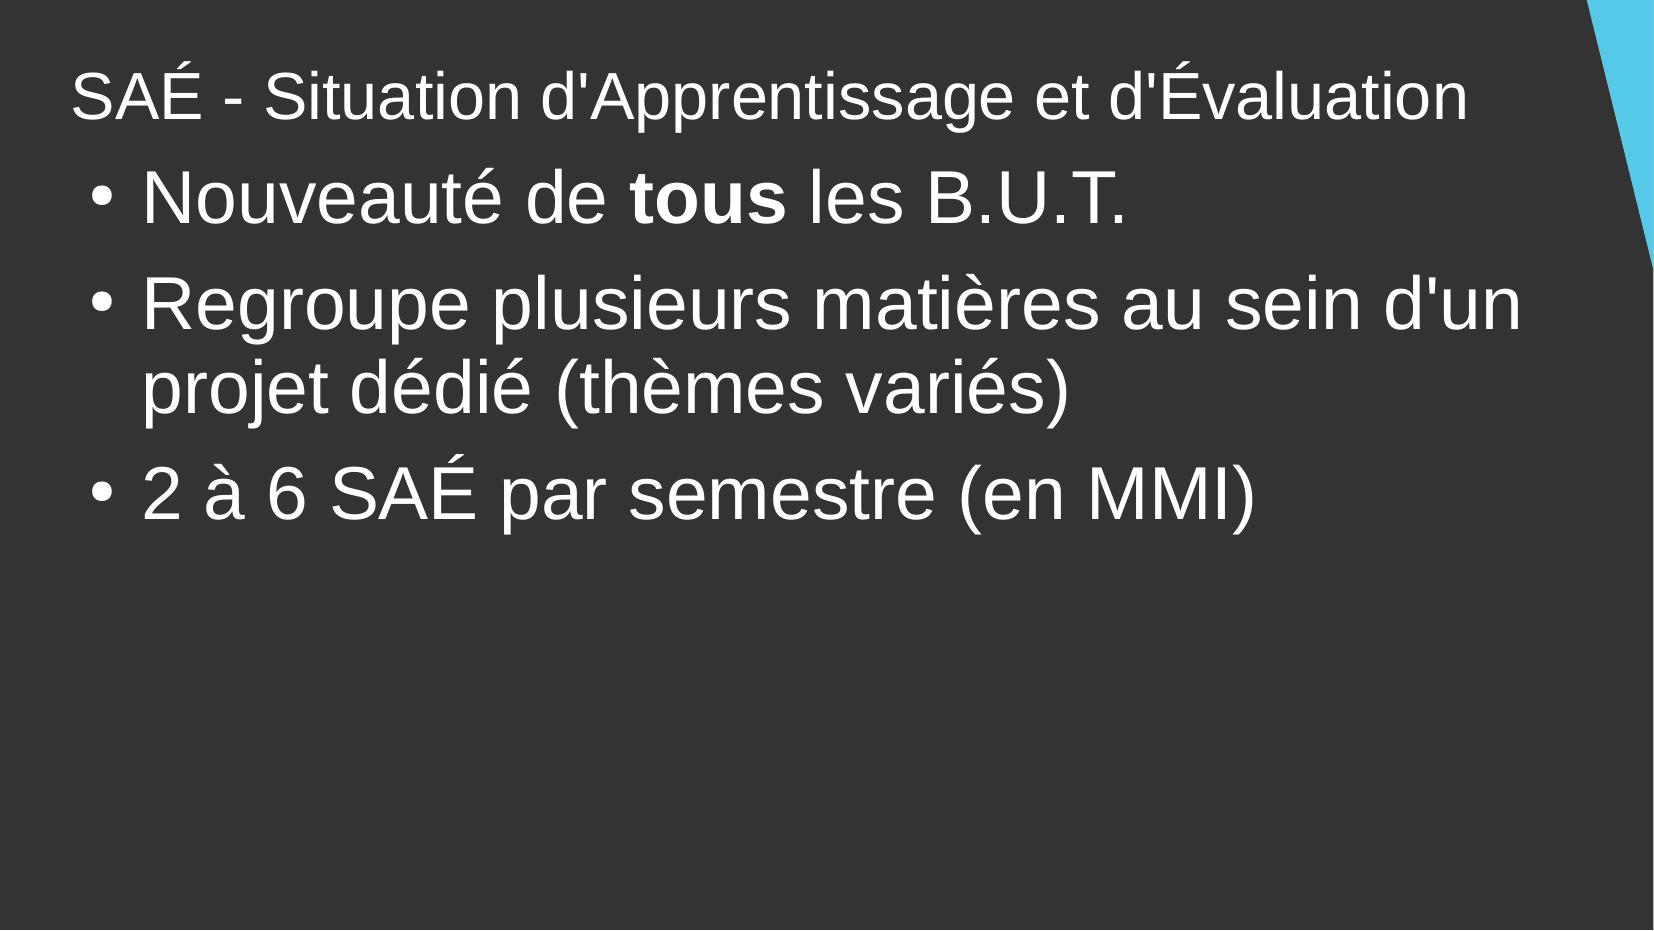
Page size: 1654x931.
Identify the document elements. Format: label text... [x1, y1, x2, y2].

list SAÉ - Situation d'Apprentissage et d'Évaluation Nouveauté de tous les B.U.T. Regroupe plusieurs matières au sein d'un projet dédié (thèmes variés) 2 à 6 SAÉ par semestre (en MMI) [70, 59, 1583, 556]
text_box [1586, 0, 1654, 273]
